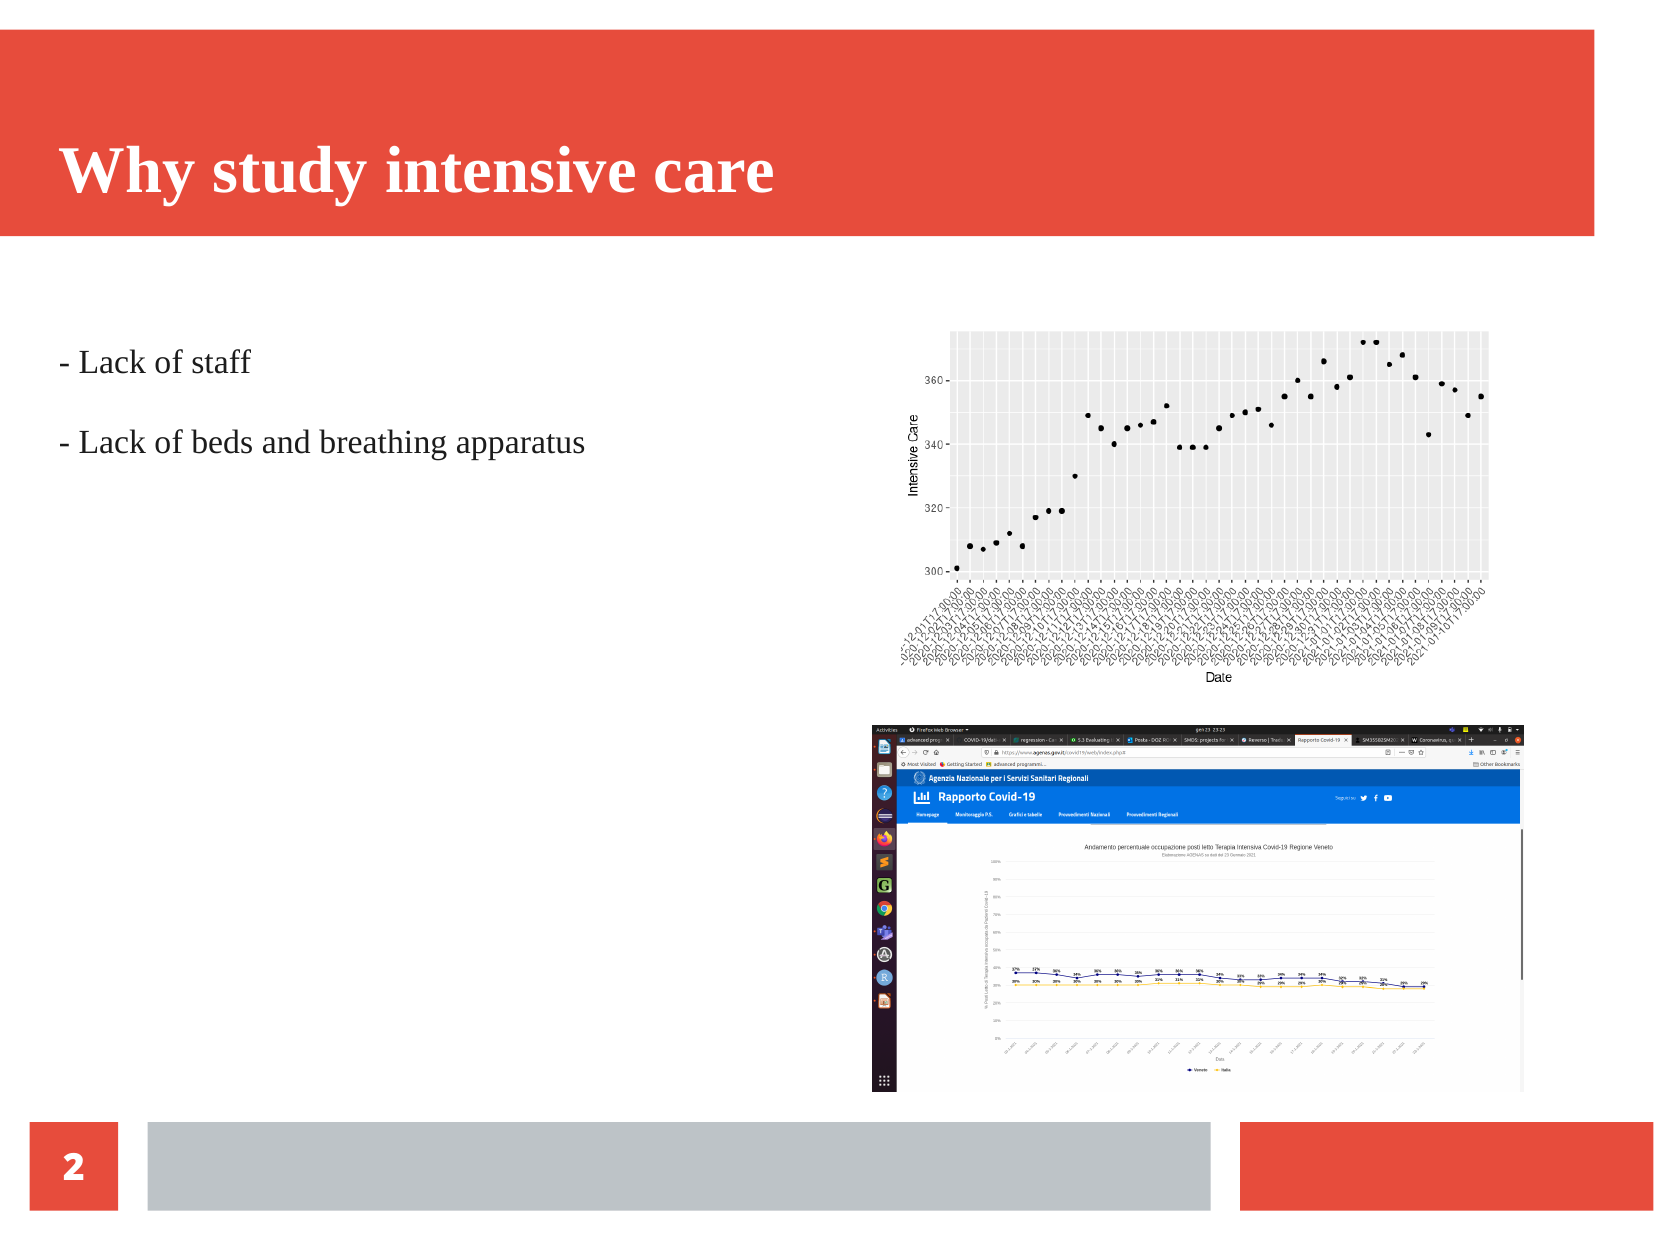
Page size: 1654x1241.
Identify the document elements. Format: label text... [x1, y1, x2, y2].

picture [901, 324, 1495, 691]
list - Lack of staff - Lack of beds and breathing apparatus [59, 324, 794, 1093]
picture [872, 725, 1524, 1092]
title Why study intensive care [59, 59, 1595, 207]
